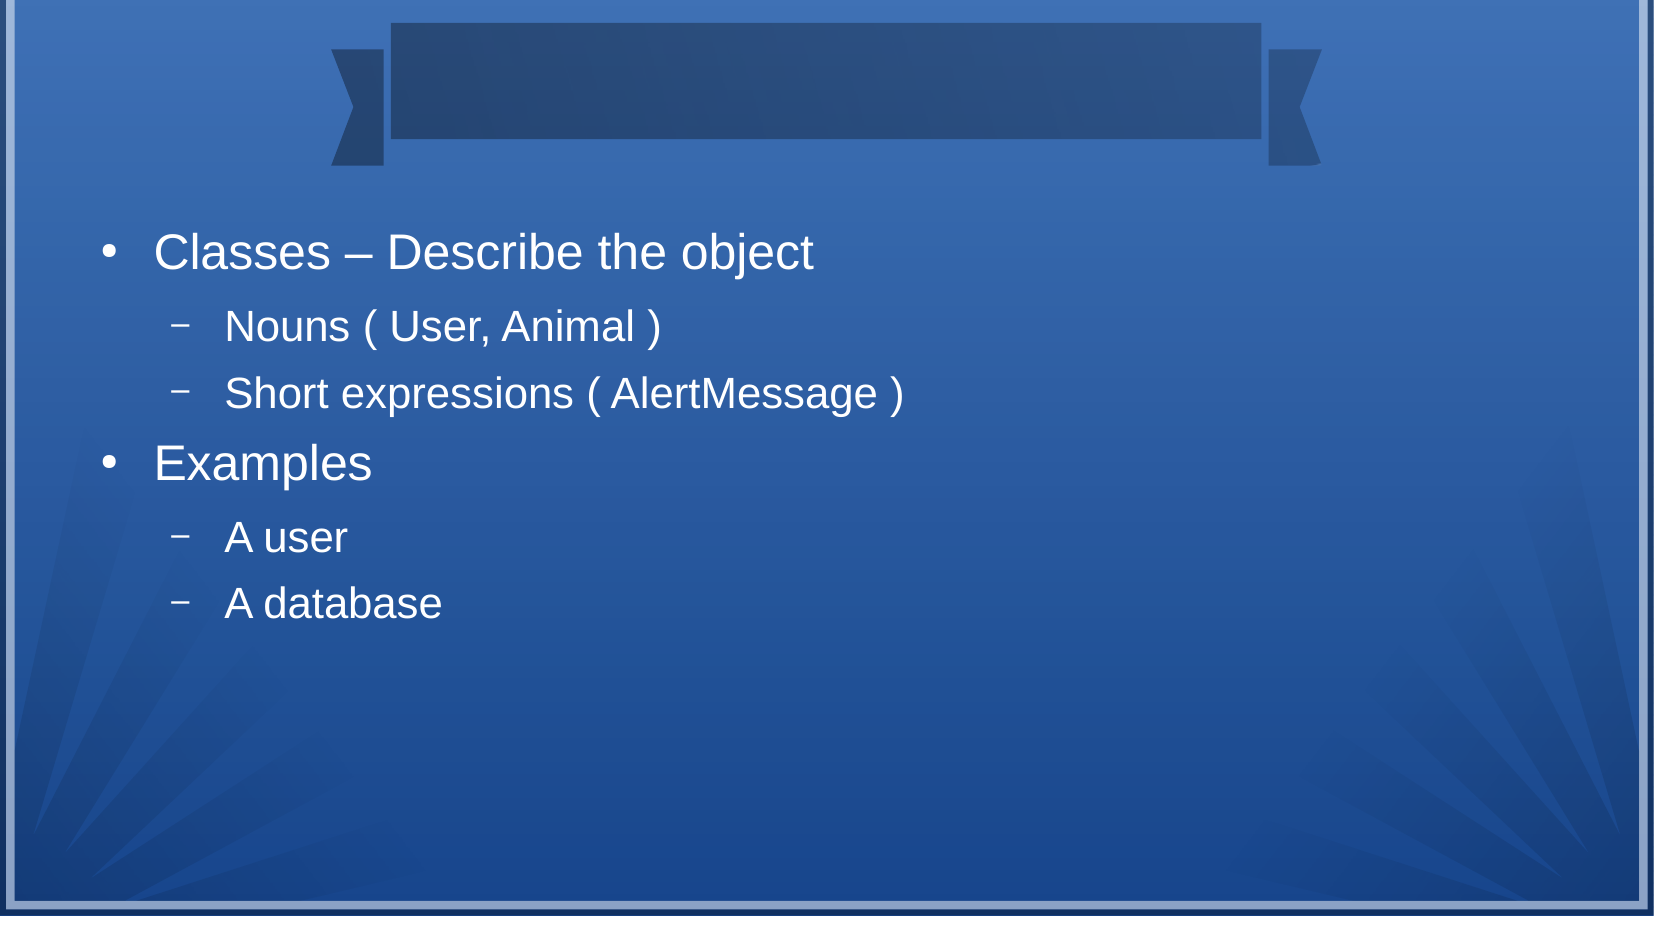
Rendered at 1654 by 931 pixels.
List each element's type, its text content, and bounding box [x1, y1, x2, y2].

list Classes – Describe the object Nouns ( User, Animal ) Short expressions ( AlertMessage ) Examples A user A database [82, 224, 1571, 848]
